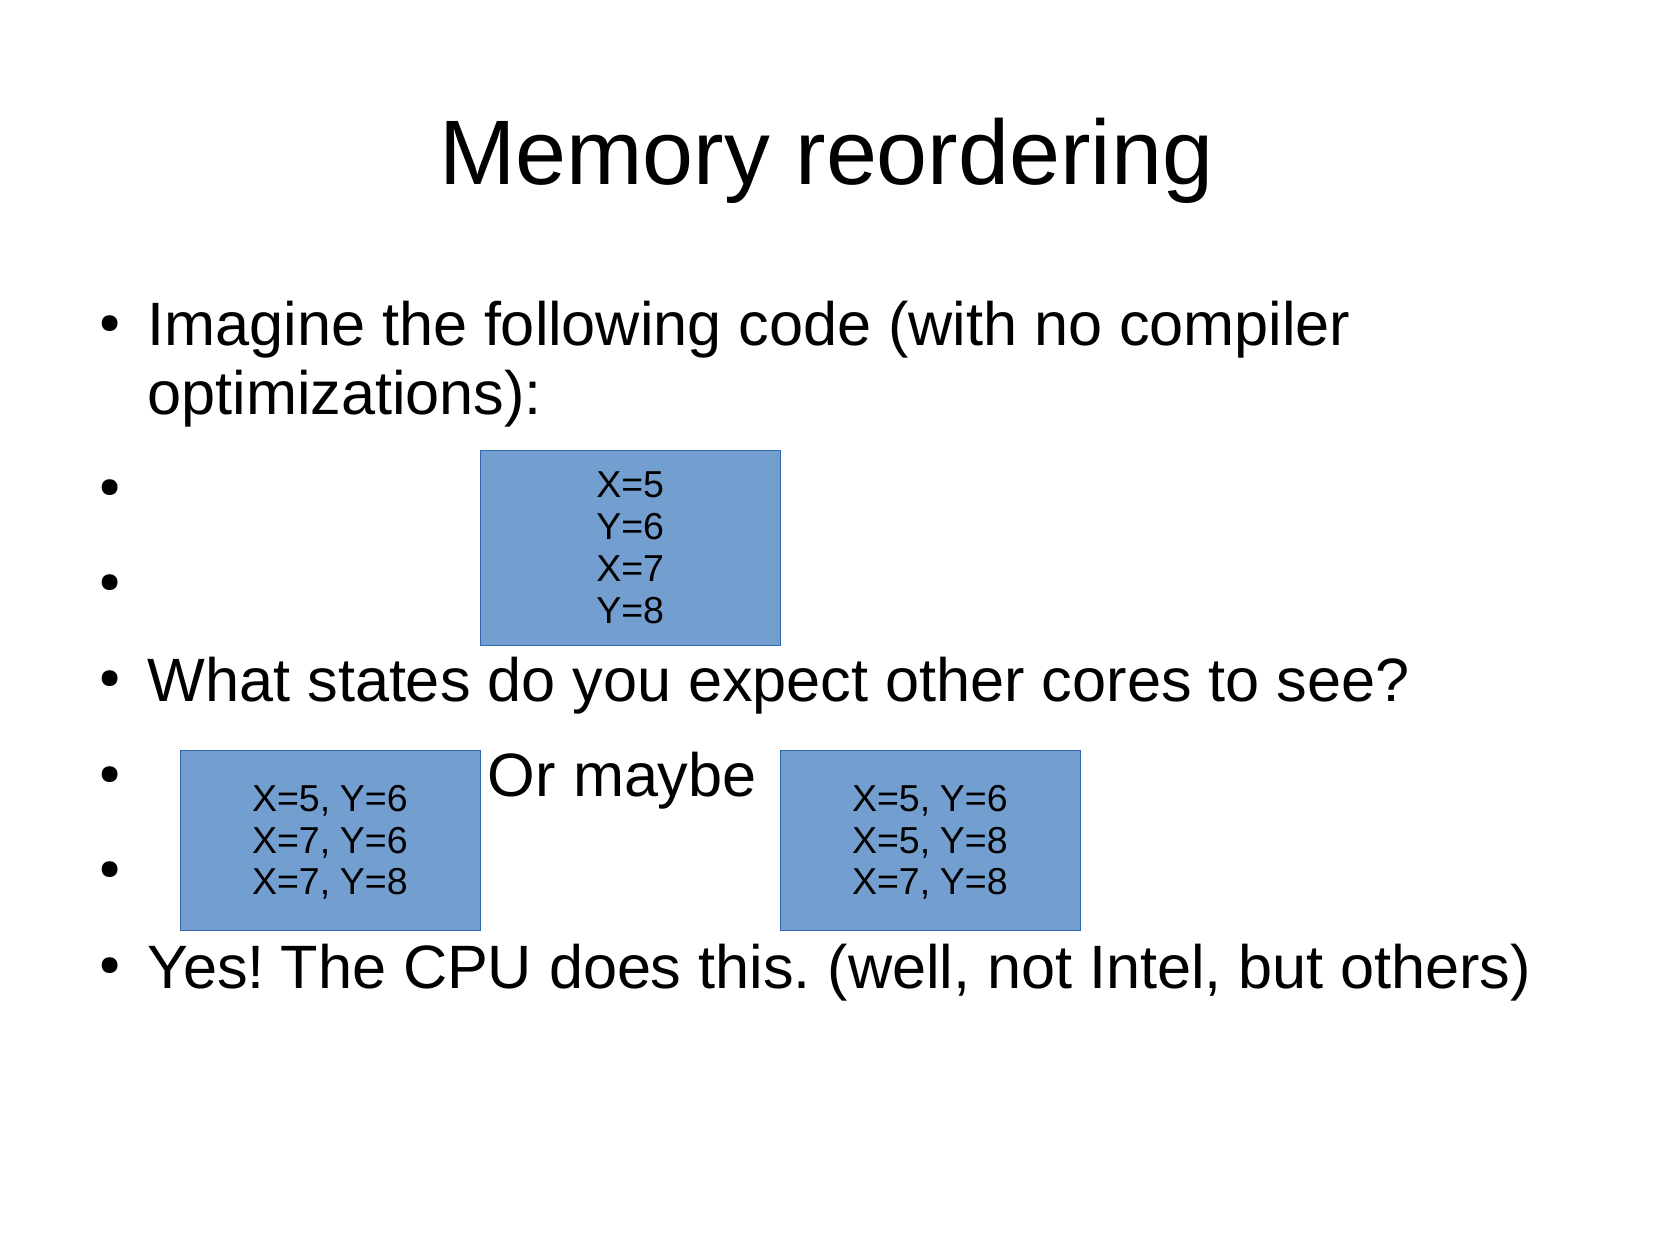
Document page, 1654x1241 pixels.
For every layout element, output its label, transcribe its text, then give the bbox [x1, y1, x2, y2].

text_box X=5, Y=6 X=5, Y=8 X=7, Y=8 [780, 750, 1081, 931]
title Memory reordering [82, 49, 1571, 257]
text_box X=5 Y=6 X=7 Y=8 [480, 450, 781, 646]
text_box X=5, Y=6 X=7, Y=6 X=7, Y=8 [180, 750, 481, 931]
list Imagine the following code (with no compiler optimizations): What states do you expect other cores to see? Or maybe Yes! The CPU does this. (well, not Intel, but others) [82, 290, 1571, 1010]
